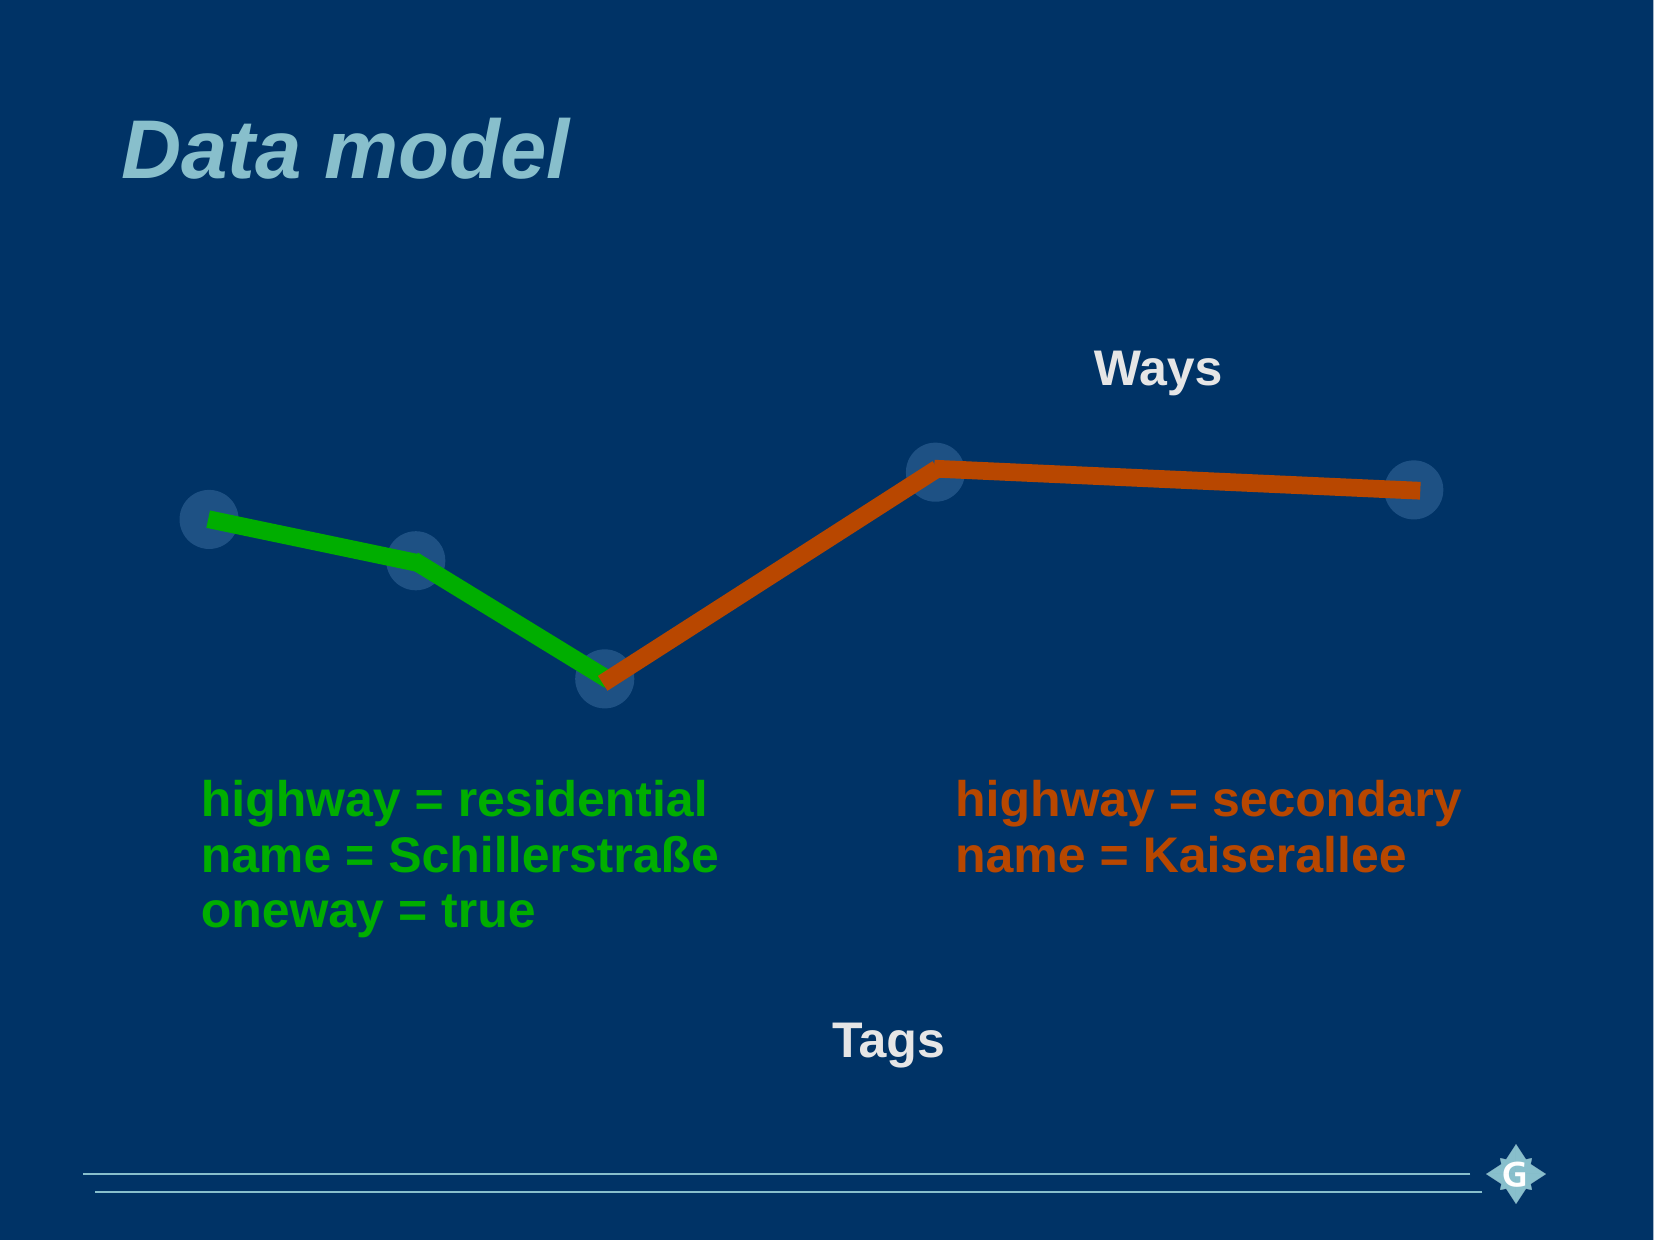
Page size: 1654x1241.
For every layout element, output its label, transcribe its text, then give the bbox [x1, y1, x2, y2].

text_box [1385, 460, 1444, 520]
text_box [587, 649, 625, 668]
text_box [905, 442, 963, 477]
text_box [389, 531, 446, 568]
text_box [386, 566, 435, 591]
text_box Tags [817, 1005, 960, 1096]
text_box [915, 478, 965, 502]
picture [1486, 1144, 1546, 1204]
text_box Ways [1079, 332, 1238, 424]
text_box [575, 671, 635, 709]
text_box [179, 489, 239, 549]
title Data model [121, 53, 1534, 247]
text_box highway = secondary name = Kaiserallee [940, 763, 1478, 930]
text_box highway = residential name = Schillerstraße oneway = true [186, 763, 735, 1006]
